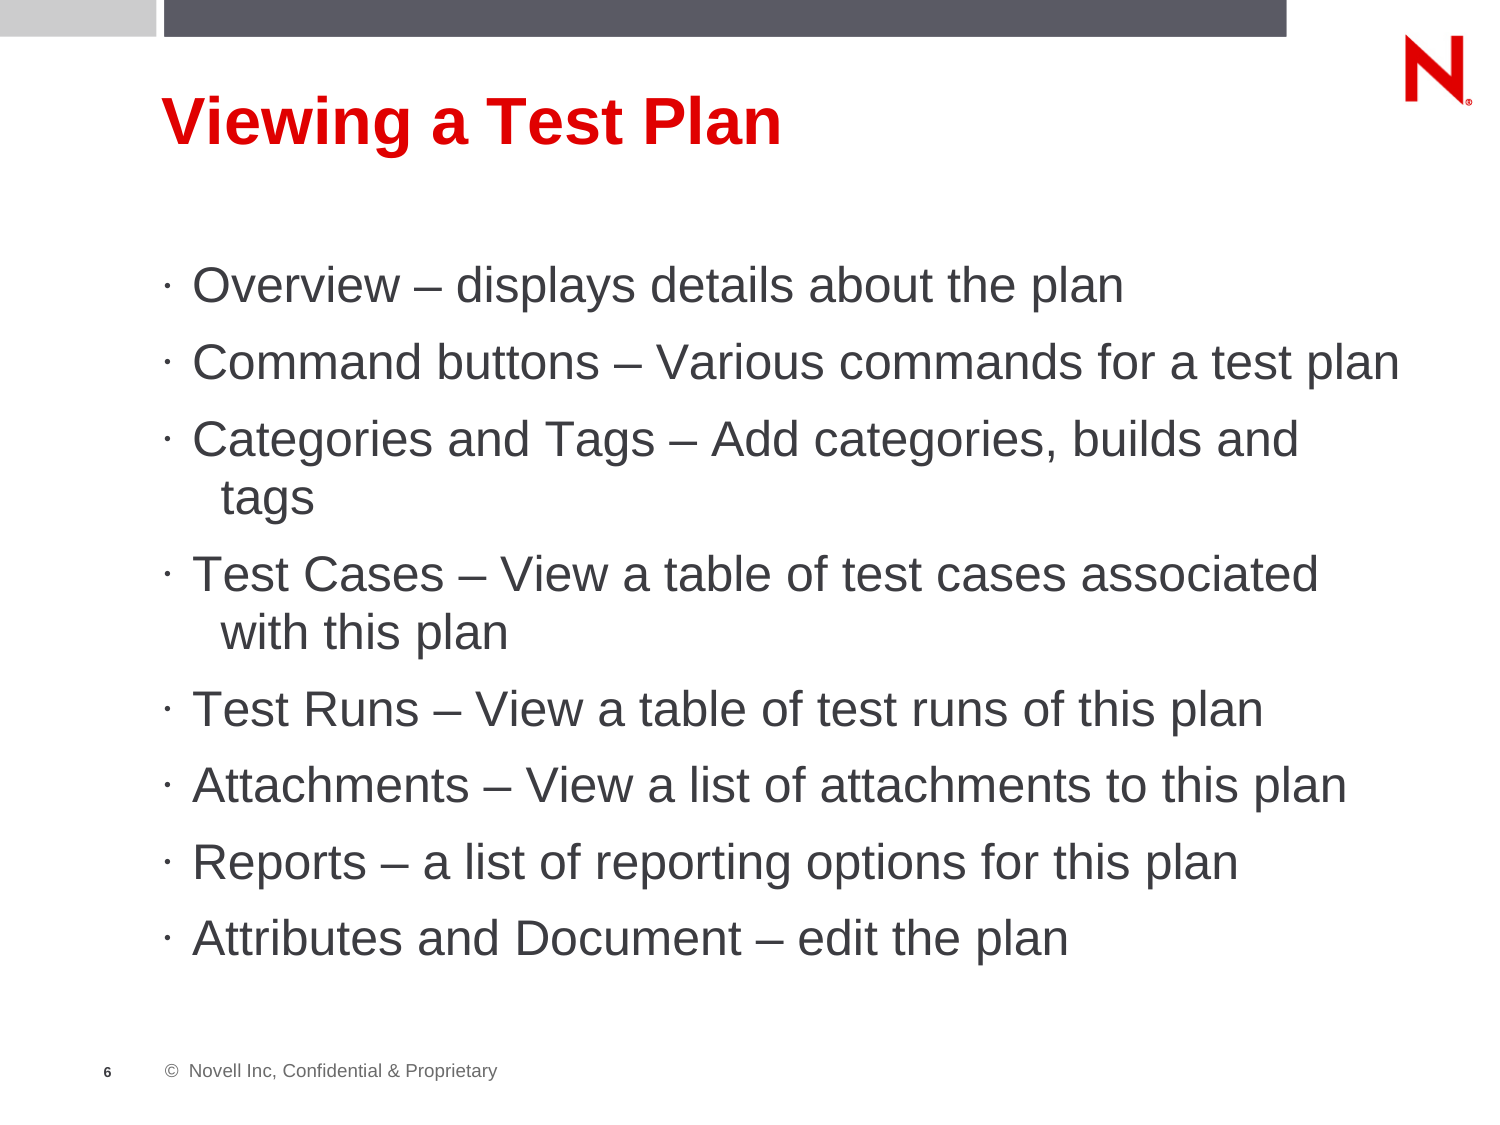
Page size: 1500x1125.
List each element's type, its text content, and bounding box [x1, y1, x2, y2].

list Overview – displays details about the plan Command buttons – Various commands for a test plan Categories and Tags – Add categories, builds and tags Test Cases – View a table of test cases associated with this plan Test Runs – View a table of test runs of this plan Attachments – View a list of attachments to this plan Reports – a list of reporting options for this plan Attributes and Document – edit the plan [163, 254, 1404, 986]
picture [1403, 32, 1473, 107]
title Viewing a Test Plan [161, 41, 1383, 205]
